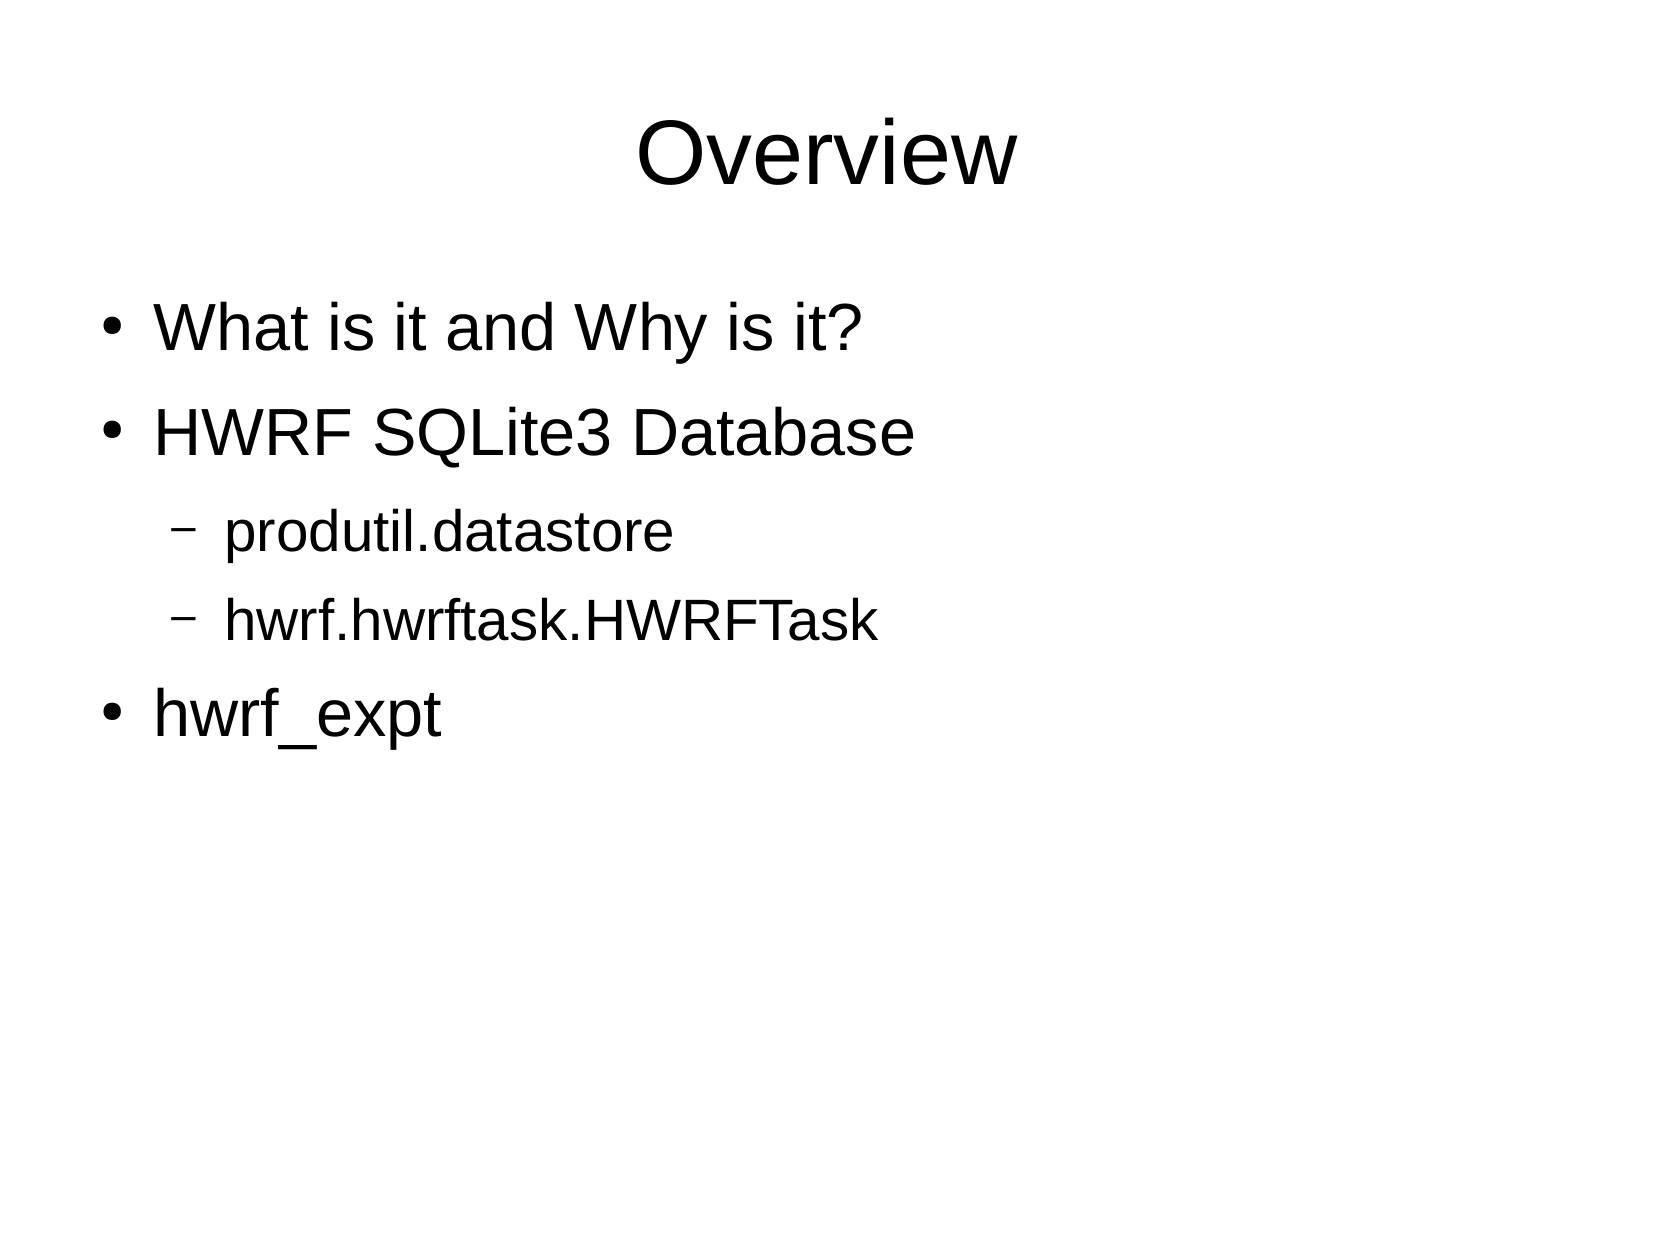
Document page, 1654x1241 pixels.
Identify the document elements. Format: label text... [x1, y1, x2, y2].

list What is it and Why is it? HWRF SQLite3 Database produtil.datastore hwrf.hwrftask.HWRFTask hwrf_expt [82, 290, 1571, 1010]
title Overview [82, 49, 1571, 257]
